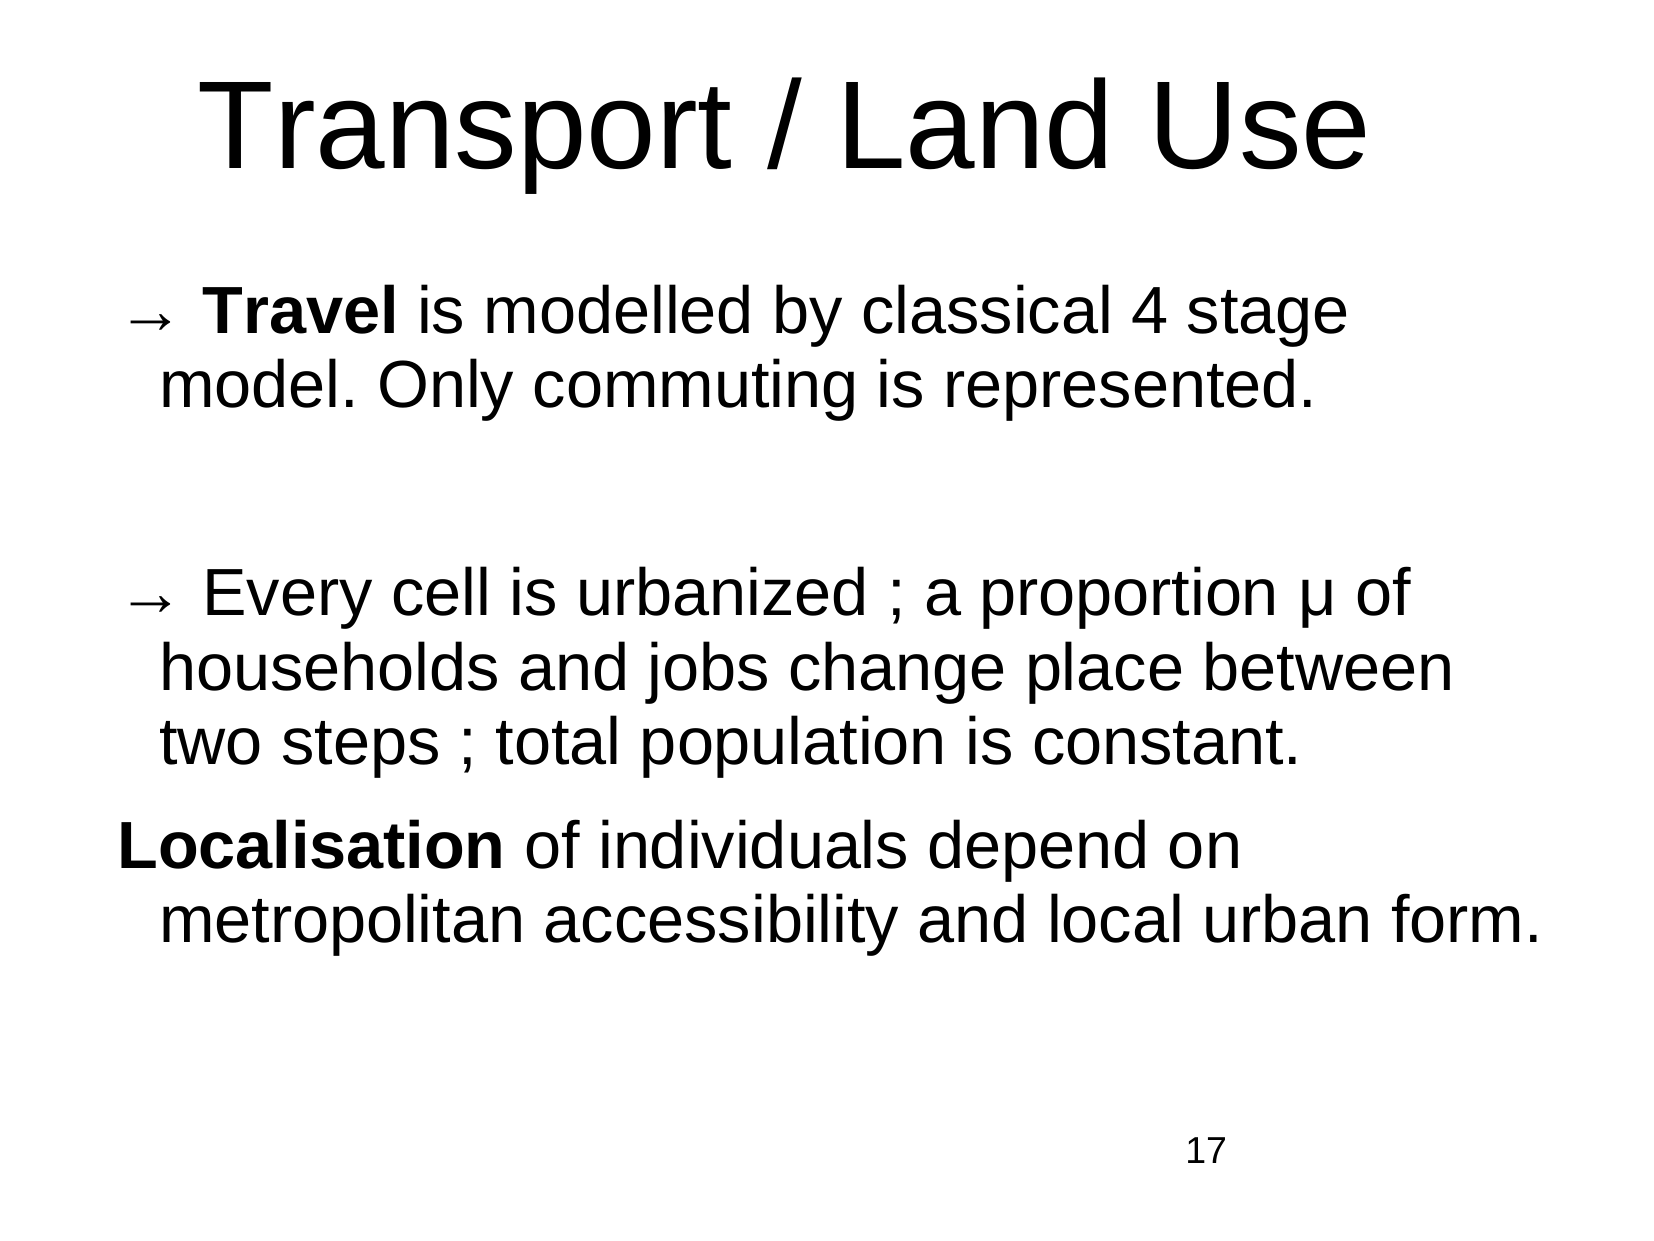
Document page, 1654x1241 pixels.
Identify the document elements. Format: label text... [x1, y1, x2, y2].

text_box Transport / Land Use [20, 40, 1550, 196]
list → Travel is modelled by classical 4 stage model. Only commuting is represented. → Every cell is urbanized ; a proportion μ of households and jobs change place between two steps ; total population is constant. Localisation of individuals depend on metropolitan accessibility and local urban form. [82, 265, 1571, 1241]
